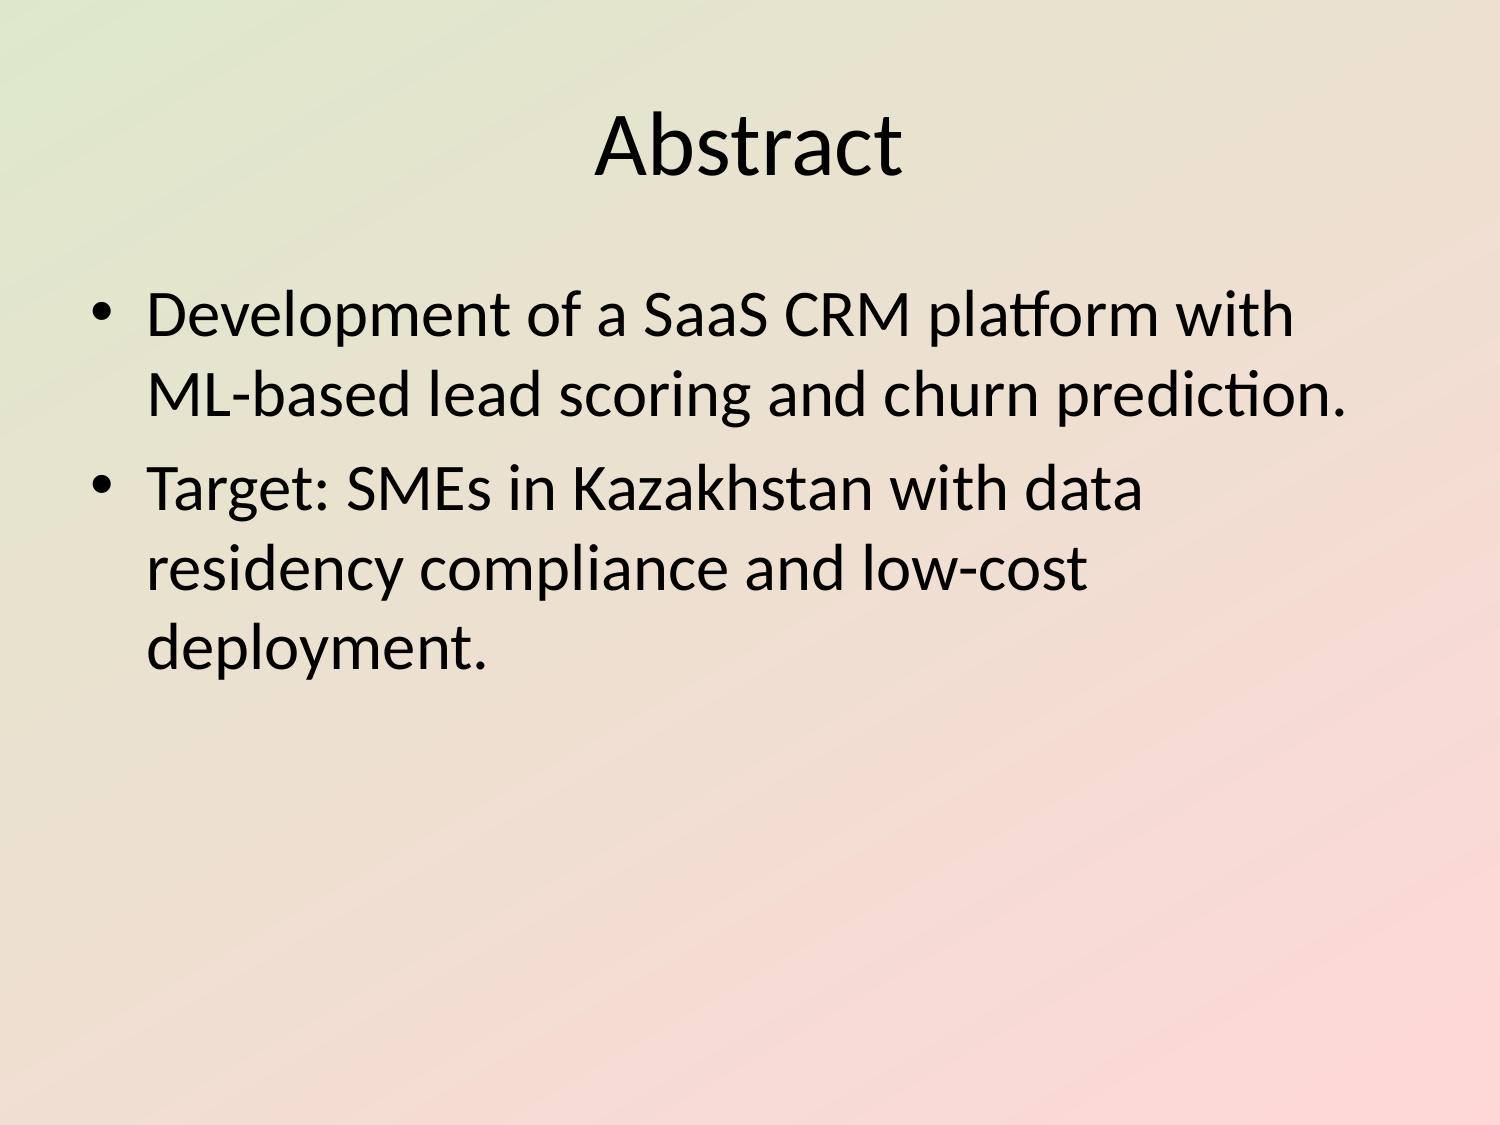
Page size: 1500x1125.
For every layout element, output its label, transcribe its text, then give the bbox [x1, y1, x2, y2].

list Development of a SaaS CRM platform with ML-based lead scoring and churn prediction. Target: SMEs in Kazakhstan with data residency compliance and low-cost deployment. [75, 262, 1425, 1005]
title Abstract [75, 45, 1425, 233]
